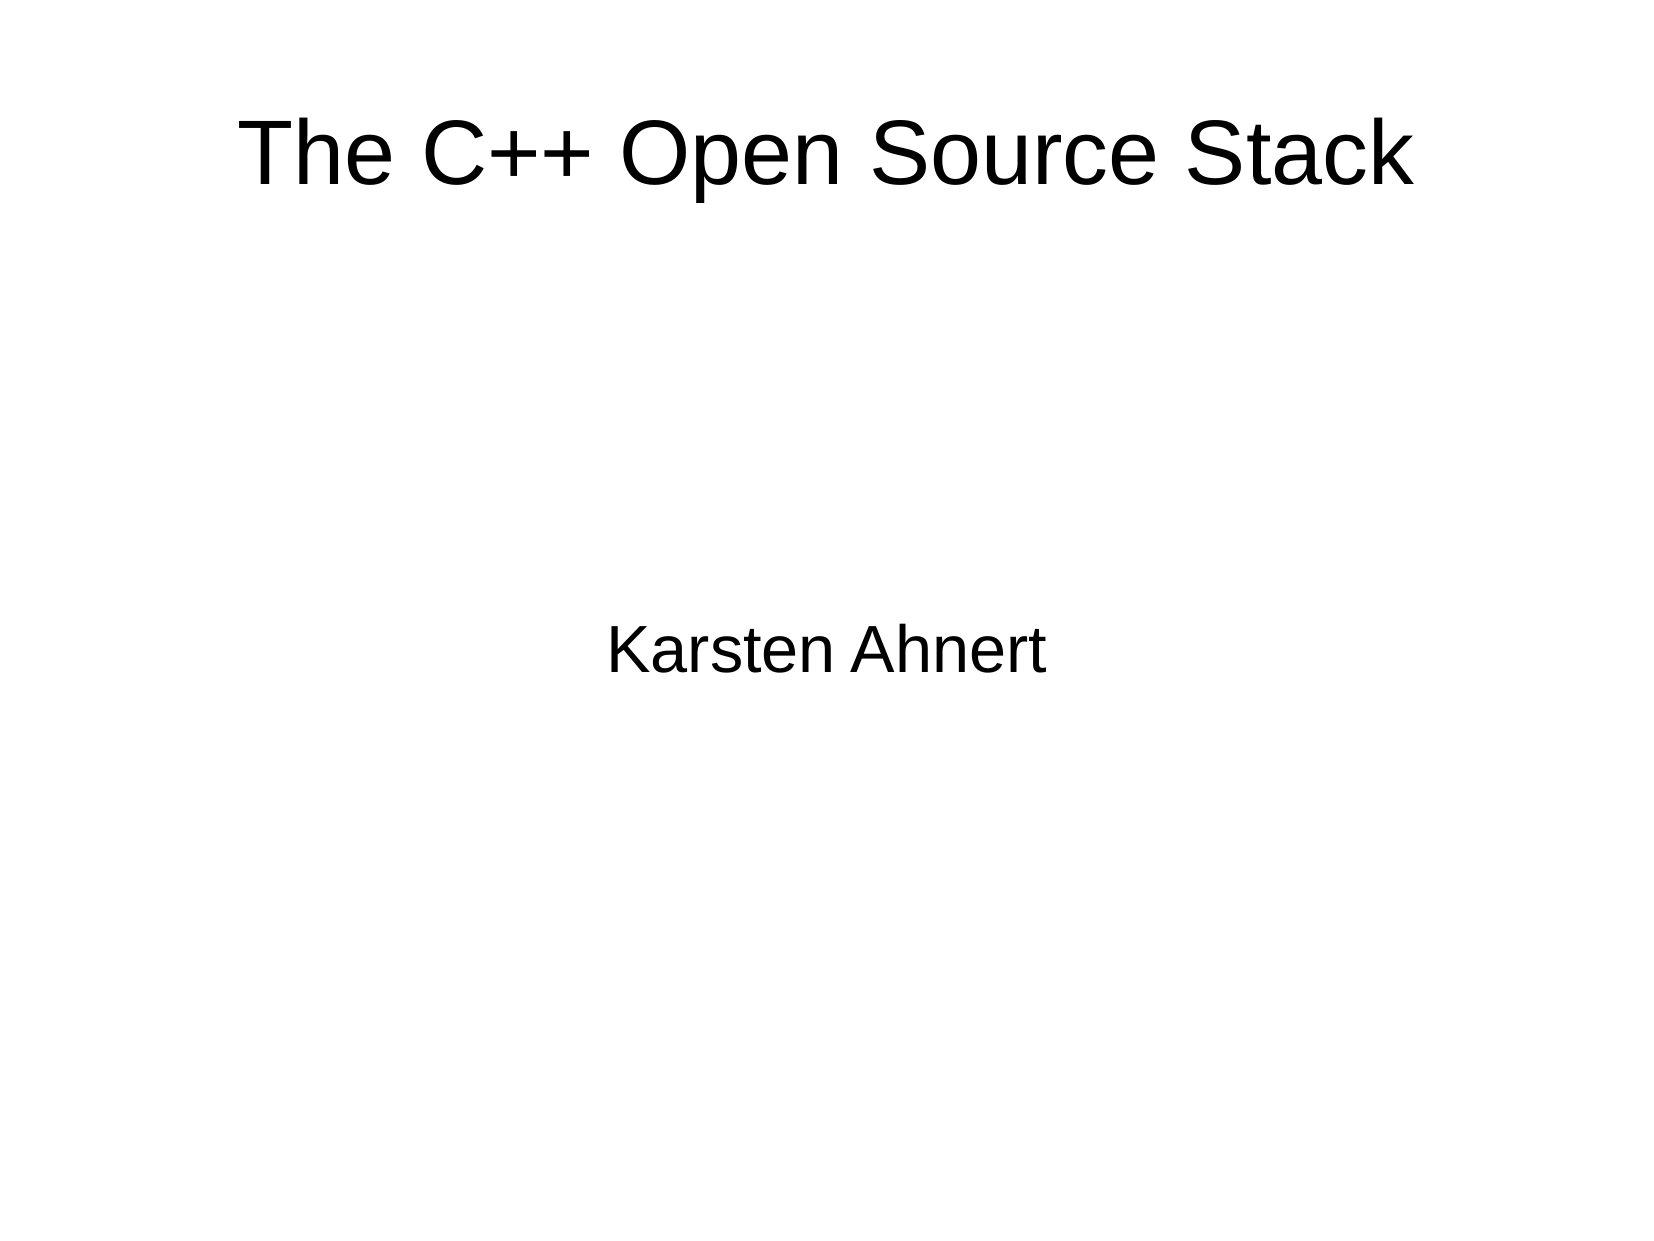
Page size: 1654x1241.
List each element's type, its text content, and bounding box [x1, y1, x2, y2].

subtitle Karsten Ahnert [82, 290, 1571, 1010]
title The C++ Open Source Stack [82, 49, 1571, 257]
